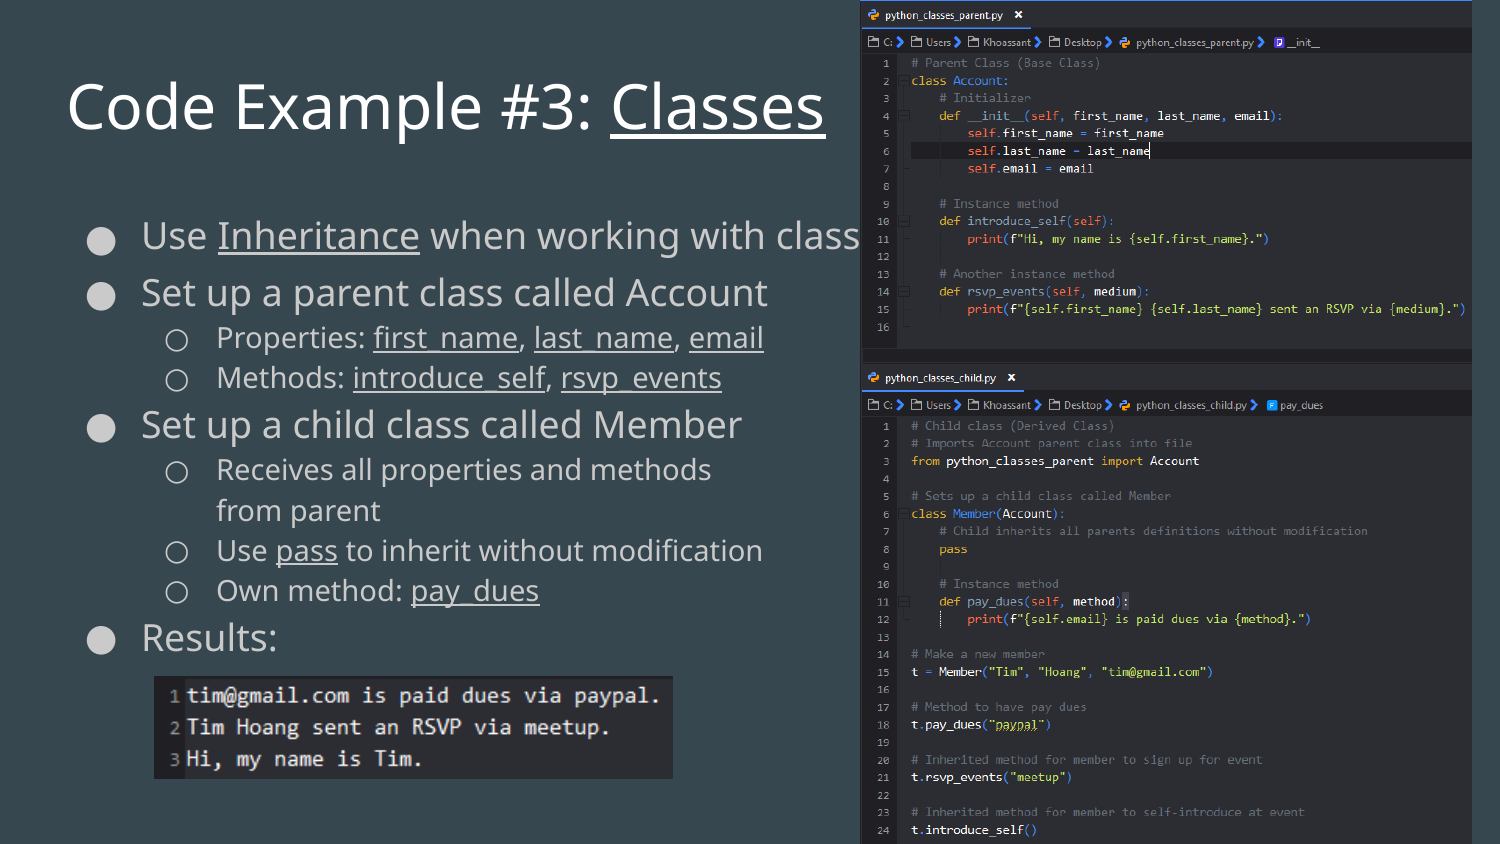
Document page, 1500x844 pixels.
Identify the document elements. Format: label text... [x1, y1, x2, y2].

list Use Inheritance when working with classes Set up a parent class called Account Properties: first_name, last_name, email Methods: introduce_self, rsvp_events Set up a child class called Member Receives all properties and methods from parent Use pass to inherit without modification Own method: pay_dues Results: [51, 189, 860, 750]
picture [860, 0, 1472, 844]
title Code Example #3: Classes [51, 72, 860, 167]
picture [154, 676, 673, 779]
